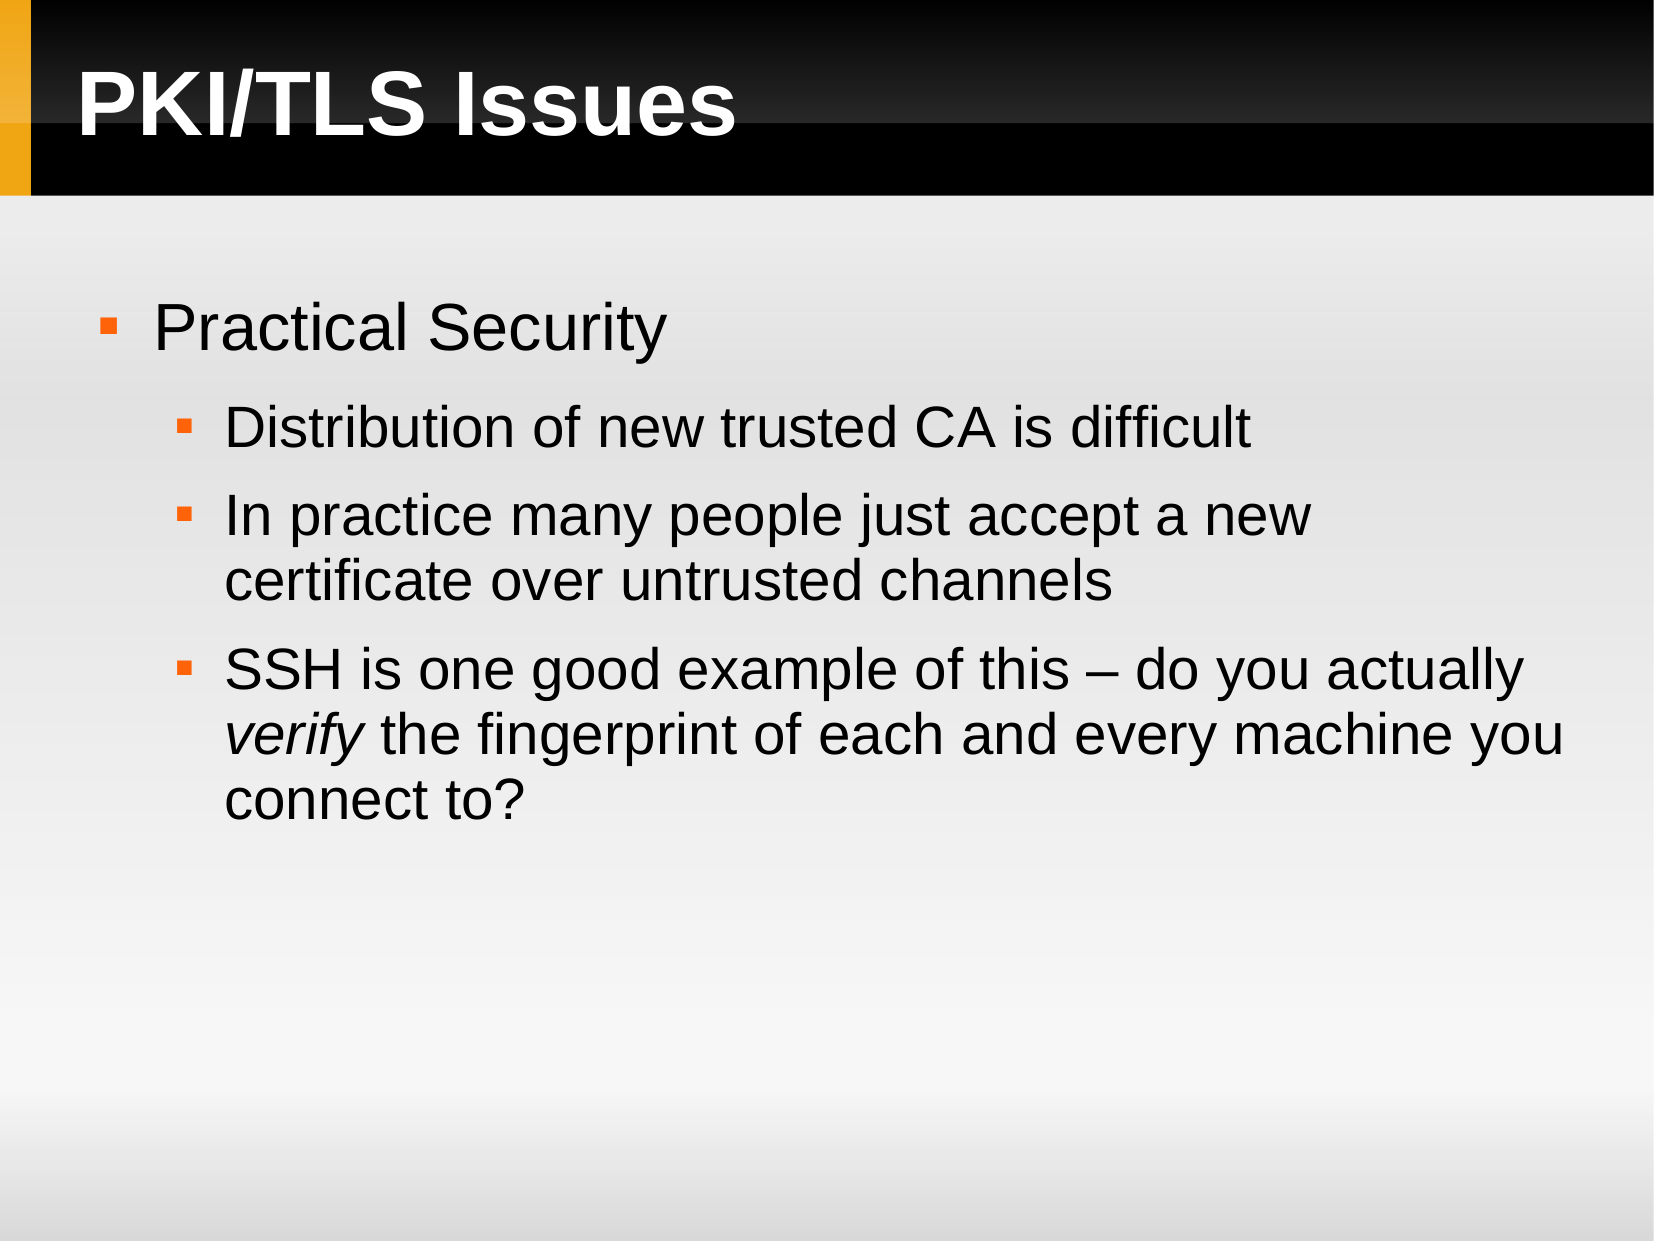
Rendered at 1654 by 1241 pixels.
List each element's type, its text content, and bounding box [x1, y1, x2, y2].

list Practical Security Distribution of new trusted CA is difficult In practice many people just accept a new certificate over untrusted channels SSH is one good example of this – do you actually verify the fingerprint of each and every machine you connect to? [82, 290, 1571, 1109]
picture [0, 0, 1654, 1241]
title PKI/TLS Issues [76, 0, 1565, 208]
